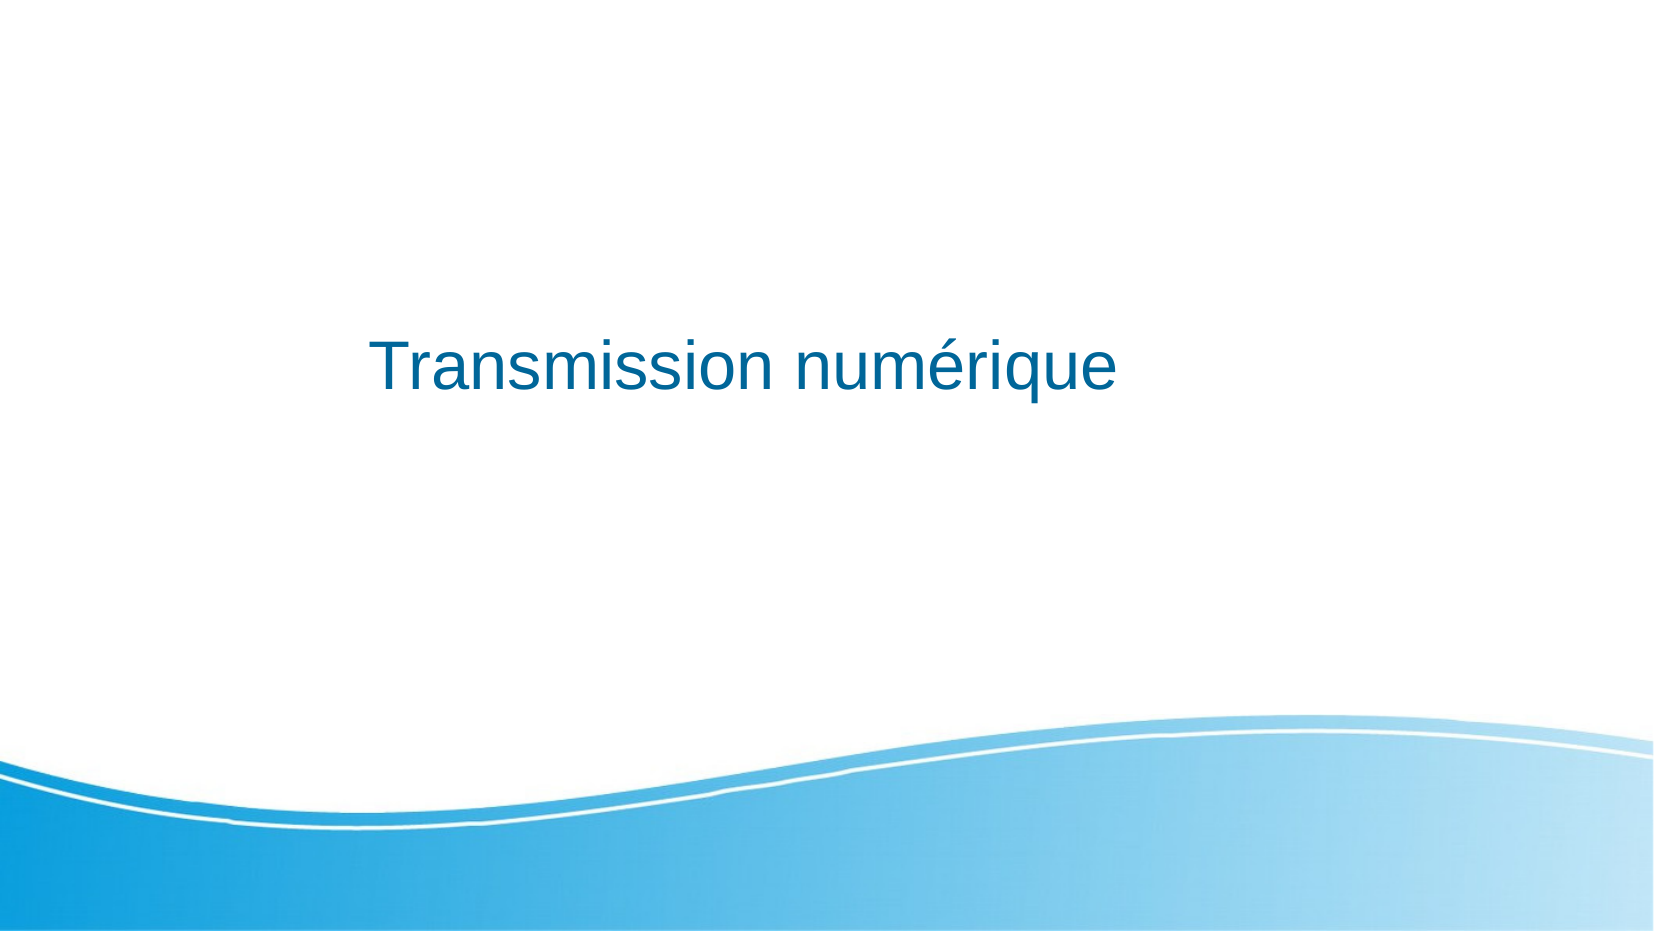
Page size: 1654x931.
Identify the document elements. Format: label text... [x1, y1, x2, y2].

title Transmission numérique [0, 288, 1489, 444]
picture [0, 714, 1654, 931]
